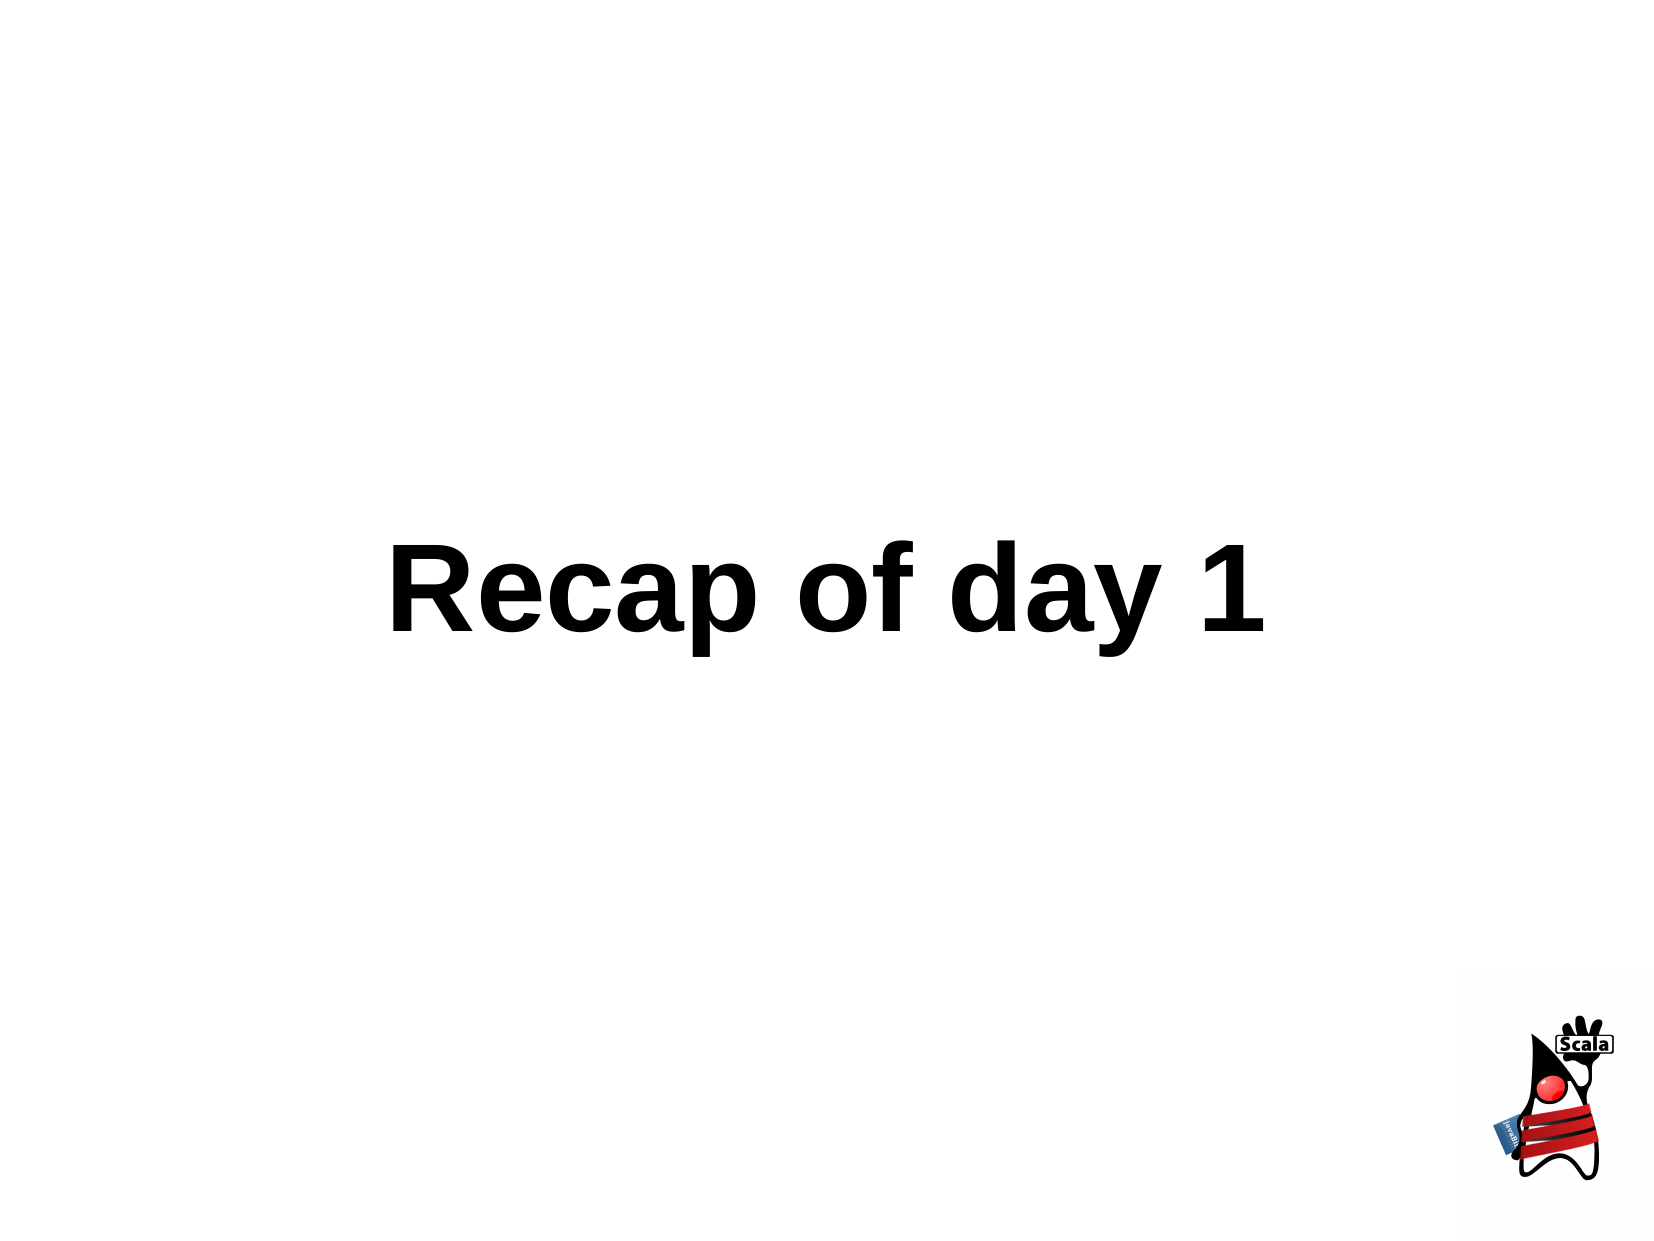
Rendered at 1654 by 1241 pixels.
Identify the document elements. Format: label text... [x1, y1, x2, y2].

picture [1462, 969, 1654, 1241]
text_box Recap of day 1 [82, 75, 1571, 1102]
